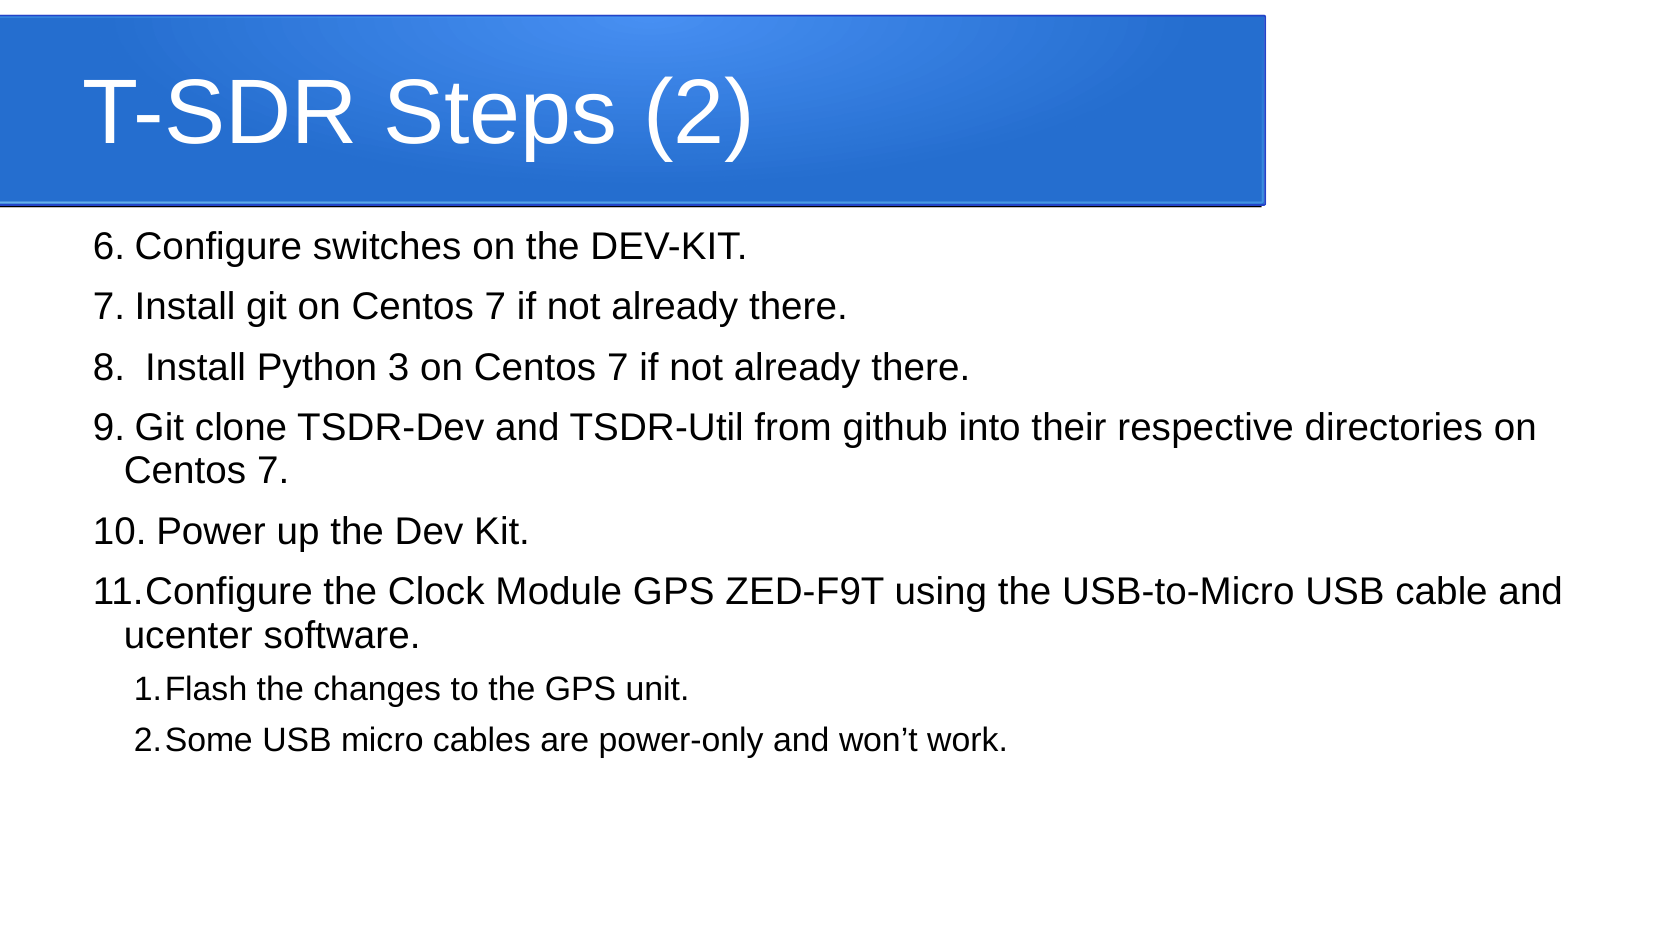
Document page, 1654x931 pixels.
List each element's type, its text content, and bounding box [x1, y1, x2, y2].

list Configure switches on the DEV-KIT. Install git on Centos 7 if not already there. Install Python 3 on Centos 7 if not already there. Git clone TSDR-Dev and TSDR-Util from github into their respective directories on Centos 7. Power up the Dev Kit. Configure the Clock Module GPS ZED-F9T using the USB-to-Micro USB cable and ucenter software. Flash the changes to the GPS unit. Some USB micro cables are power-only and won’t work. [82, 224, 1571, 764]
picture [0, 13, 1269, 211]
title T-SDR Steps (2) [82, 35, 1235, 189]
